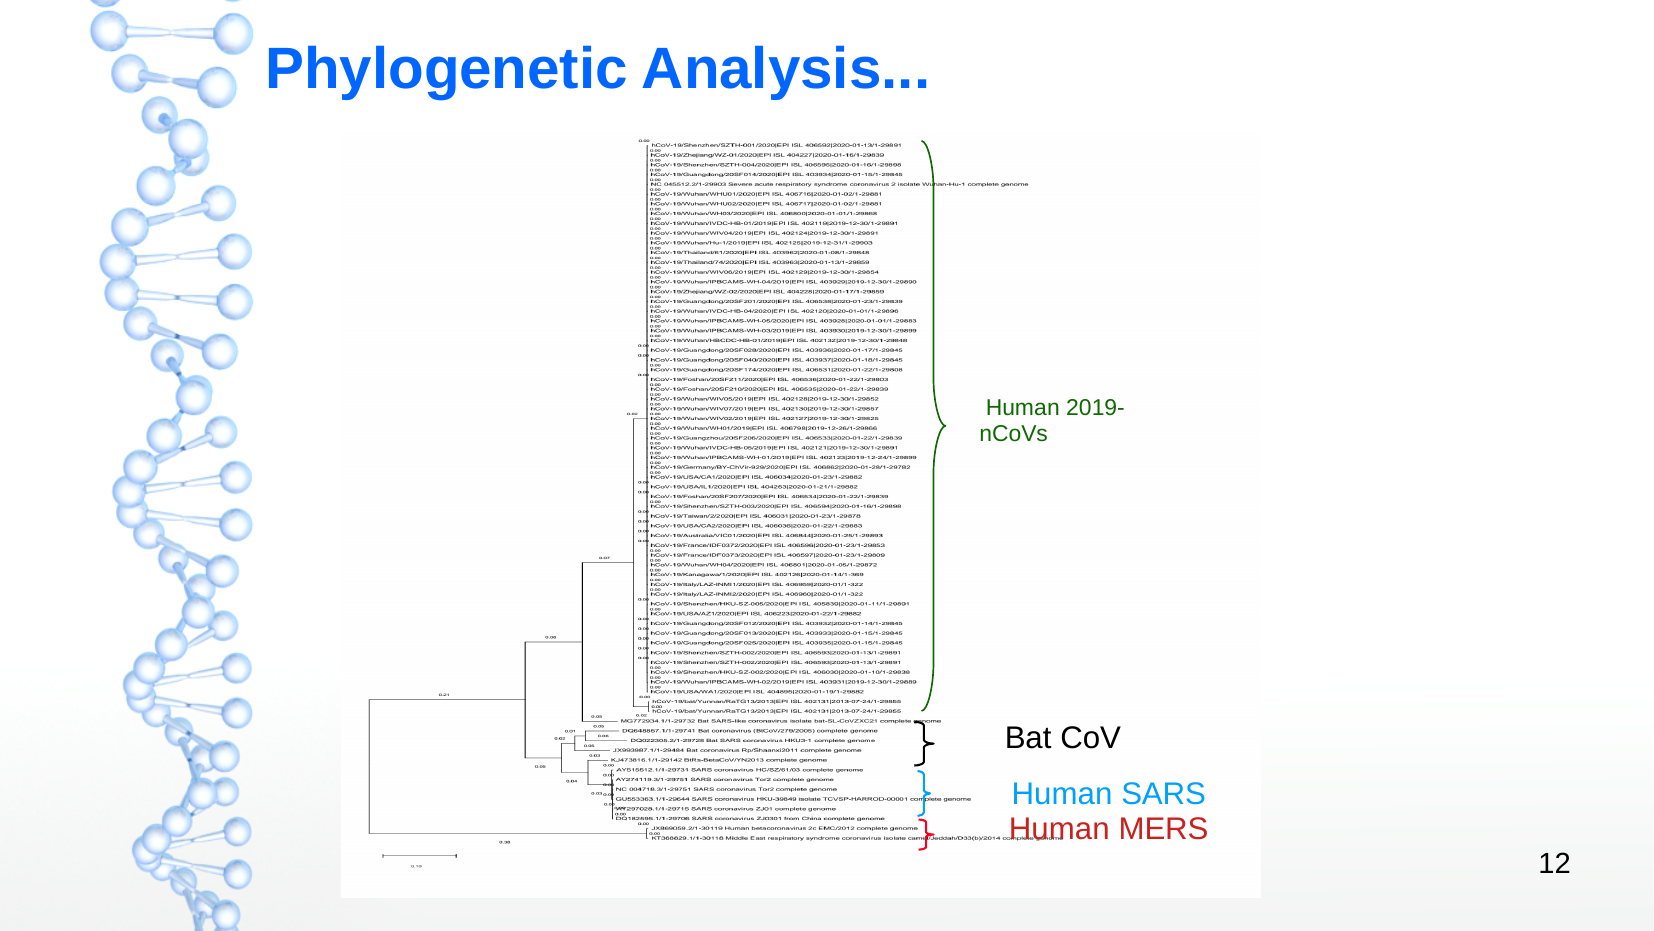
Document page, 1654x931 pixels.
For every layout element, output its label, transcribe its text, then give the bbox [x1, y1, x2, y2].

text_box Human MERS [994, 803, 1250, 864]
text_box Bat CoV [990, 712, 1171, 773]
title Phylogenetic Analysis... [265, 35, 1595, 101]
picture [0, 0, 1654, 931]
text_box Human 2019-nCoVs [979, 394, 1145, 447]
text_box Human SARS [996, 768, 1237, 803]
